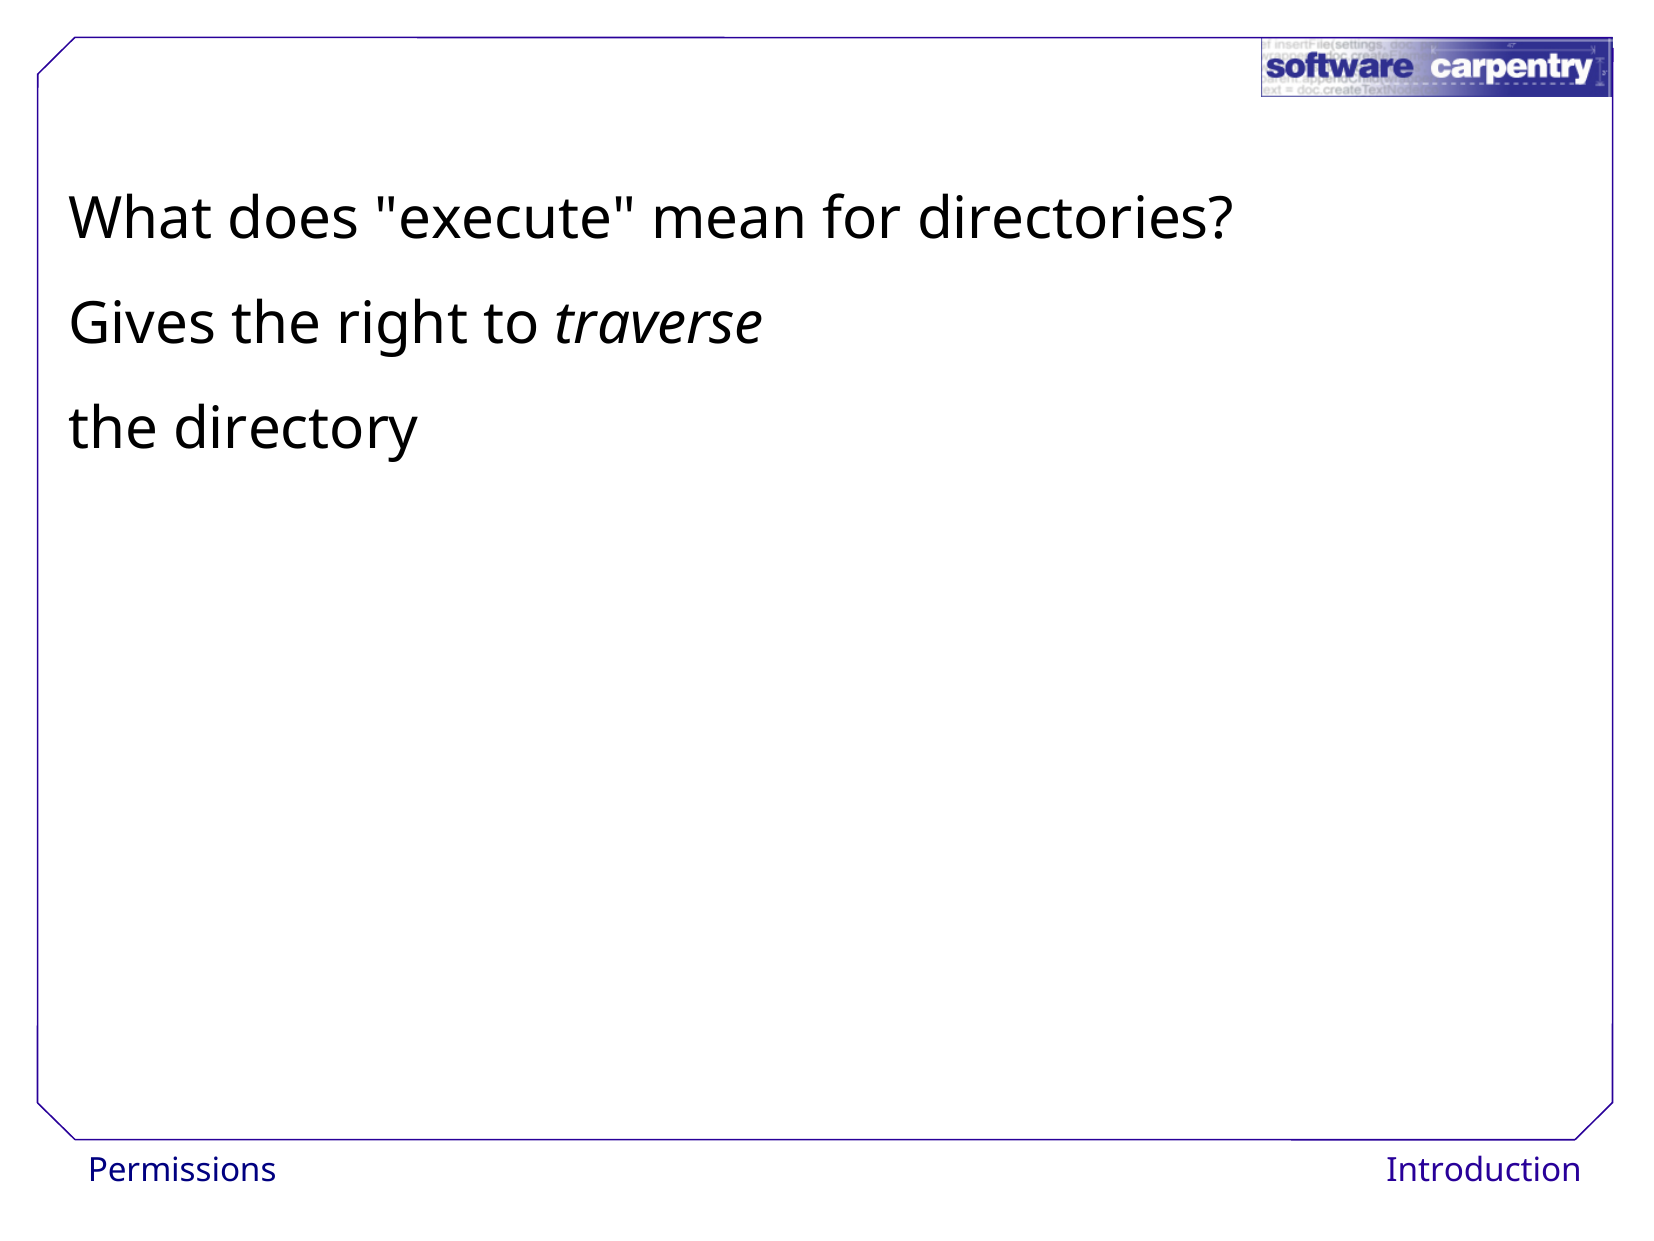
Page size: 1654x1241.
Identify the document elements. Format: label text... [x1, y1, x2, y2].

picture [1261, 39, 1613, 97]
text_box What does "execute" mean for directories? Gives the right to traverse the directory [53, 138, 1399, 469]
